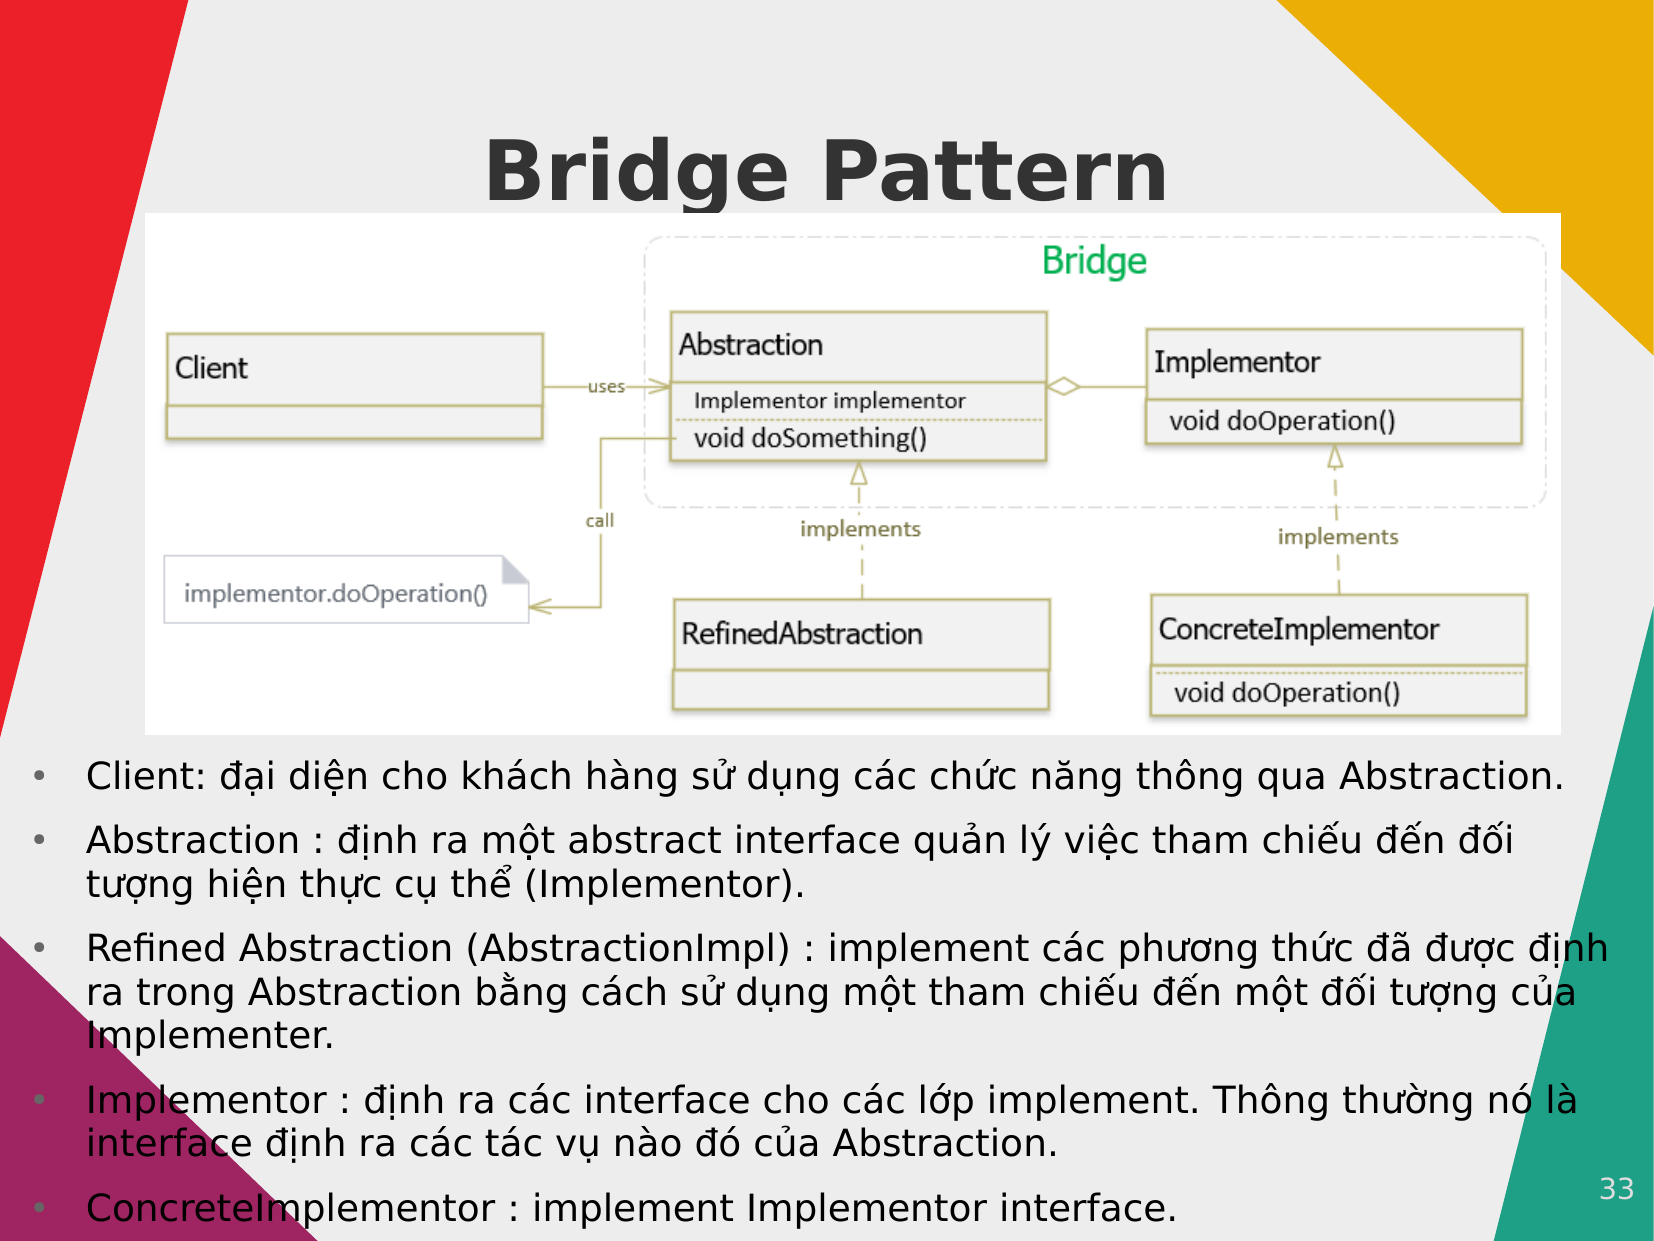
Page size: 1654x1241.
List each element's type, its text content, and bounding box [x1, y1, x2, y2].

list Client: đại diện cho khách hàng sử dụng các chức năng thông qua Abstraction. Abstraction : định ra một abstract interface quản lý việc tham chiếu đến đối tượng hiện thực cụ thể (Implementor). Refined Abstraction (AbstractionImpl) : implement các phương thức đã được định ra trong Abstraction bằng cách sử dụng một tham chiếu đến một đối tượng của Implementer. Implementor : định ra các interface cho các lớp implement. Thông thường nó là interface định ra các tác vụ nào đó của Abstraction. ConcreteImplementor : implement Implementor interface. [15, 754, 1636, 1241]
picture [145, 213, 1561, 736]
title Bridge Pattern [114, 73, 1539, 271]
